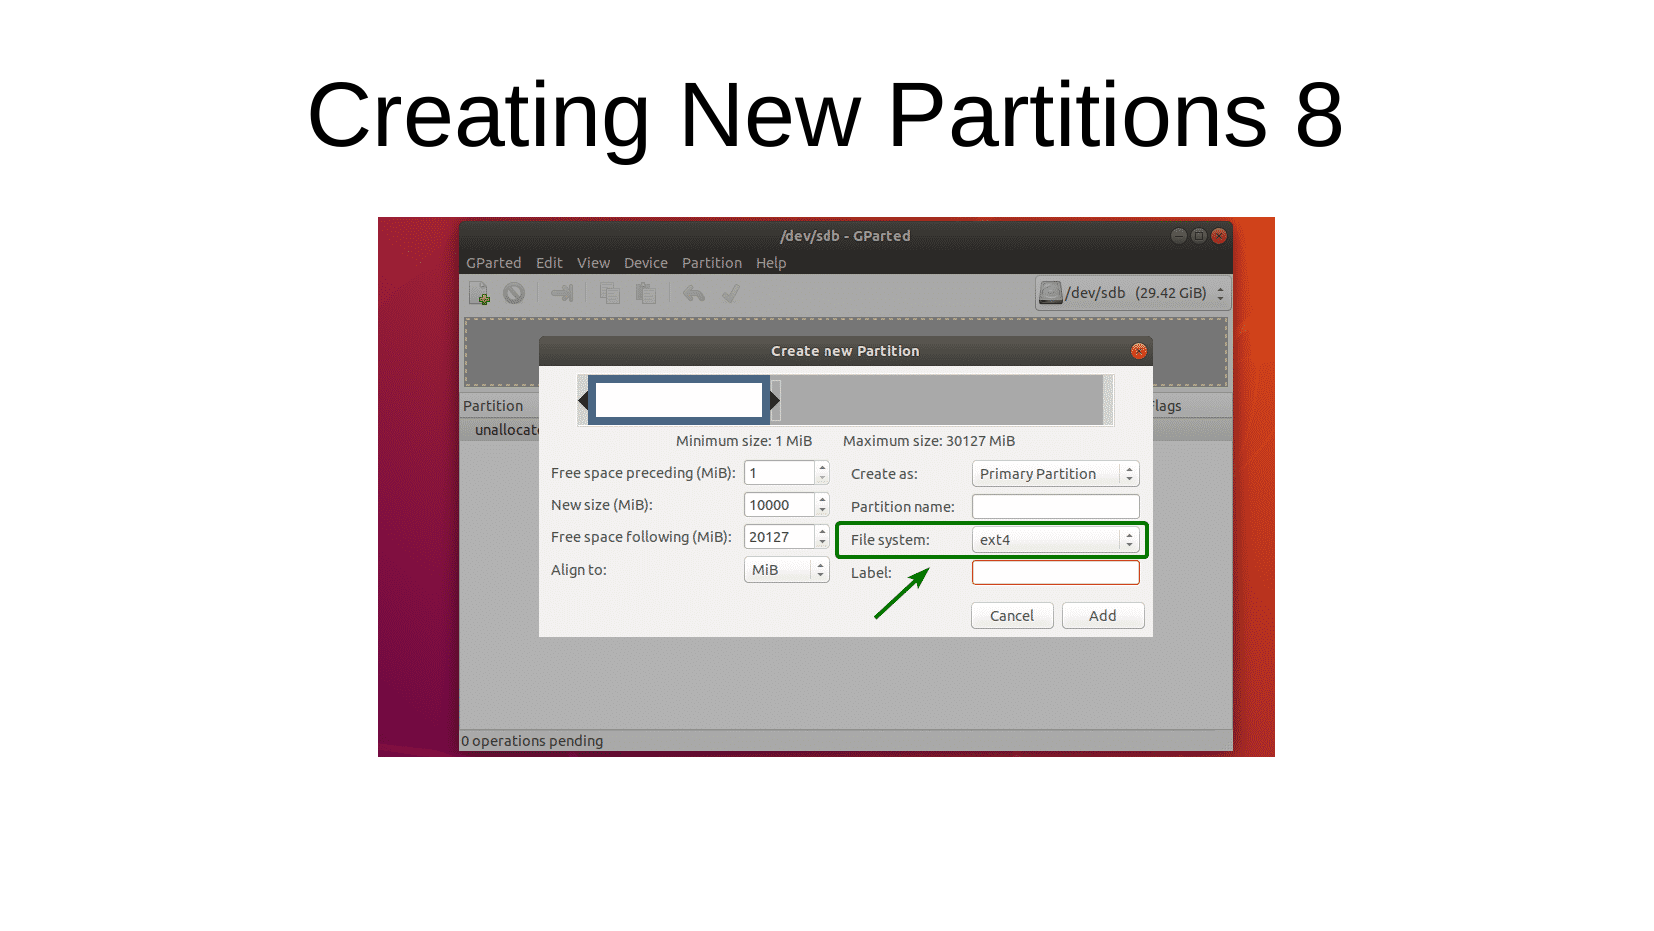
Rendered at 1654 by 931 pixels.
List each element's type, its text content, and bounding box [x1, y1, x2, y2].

picture [378, 217, 1275, 758]
title Creating New Partitions 8 [82, 37, 1571, 193]
